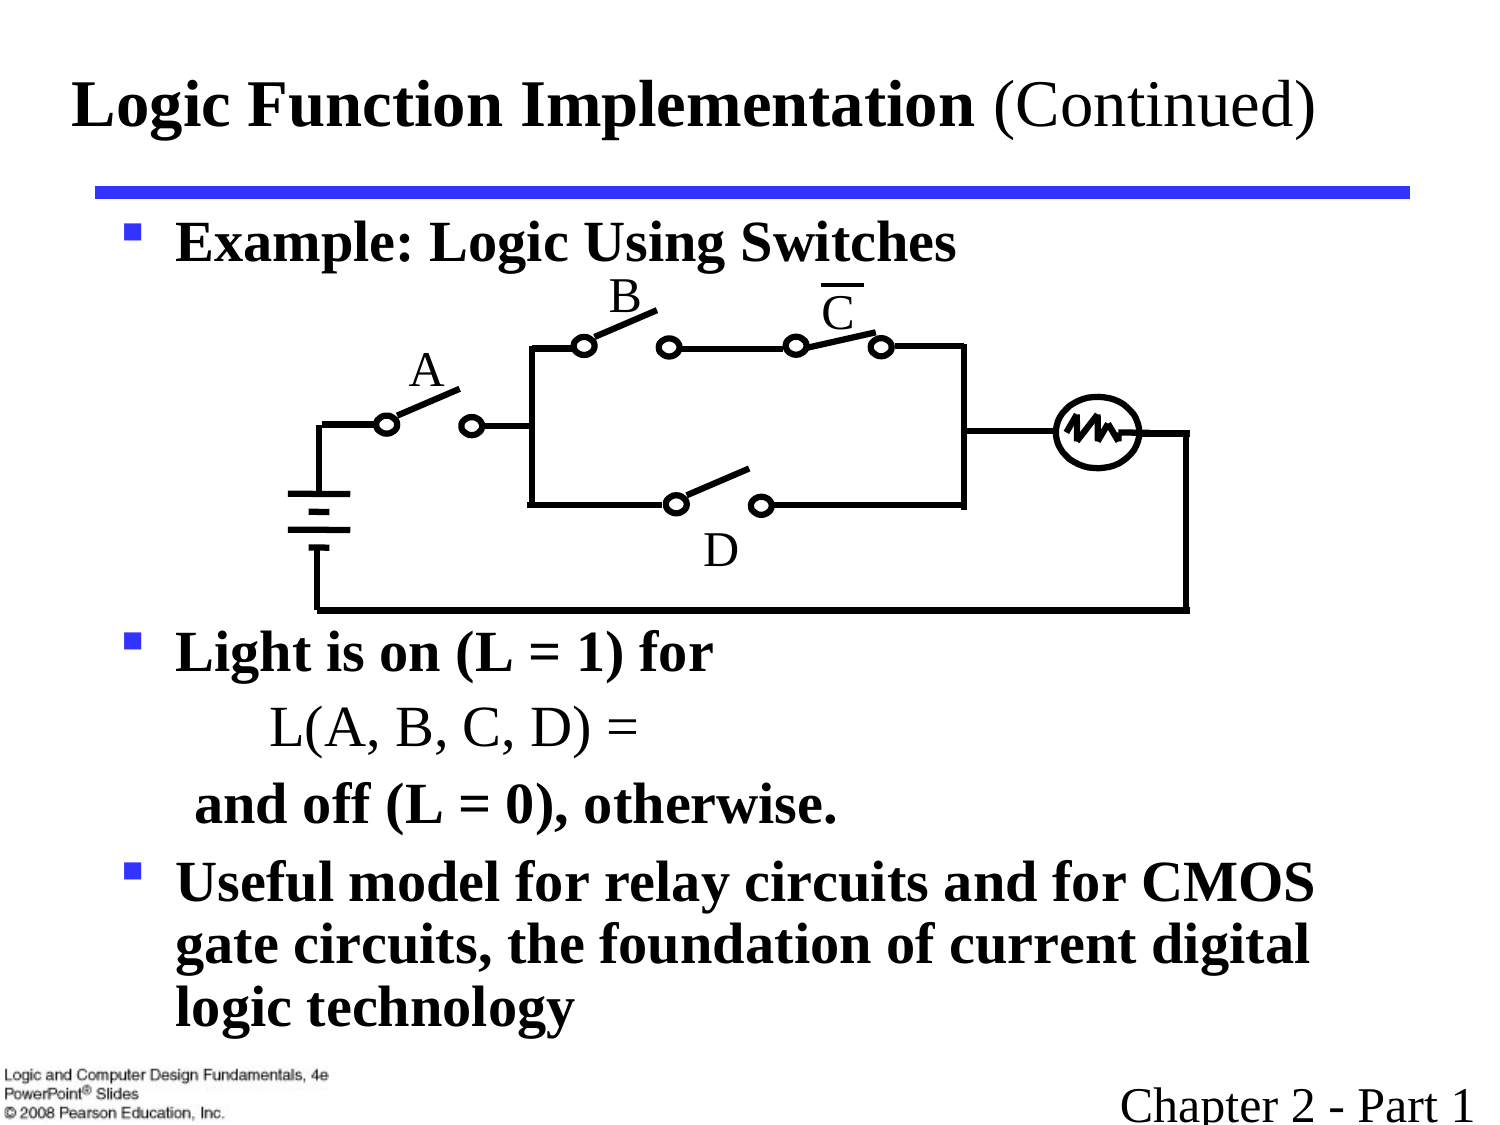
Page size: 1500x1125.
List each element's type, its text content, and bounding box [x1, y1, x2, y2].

title Logic Function Implementation (Continued) [56, 16, 1438, 184]
picture [4, 1066, 329, 1123]
text_box C [806, 272, 870, 348]
text_box A [393, 329, 460, 405]
list Example: Logic Using Switches Light is on (L = 1) for L(A, B, C, D) = and off (L = 0), otherwise. Useful model for relay circuits and for CMOS gate circuits, the foundation of current digital logic technology [104, 203, 1380, 1094]
text_box D [688, 508, 755, 584]
text_box B [619, 314, 657, 331]
text_box B [593, 254, 657, 331]
